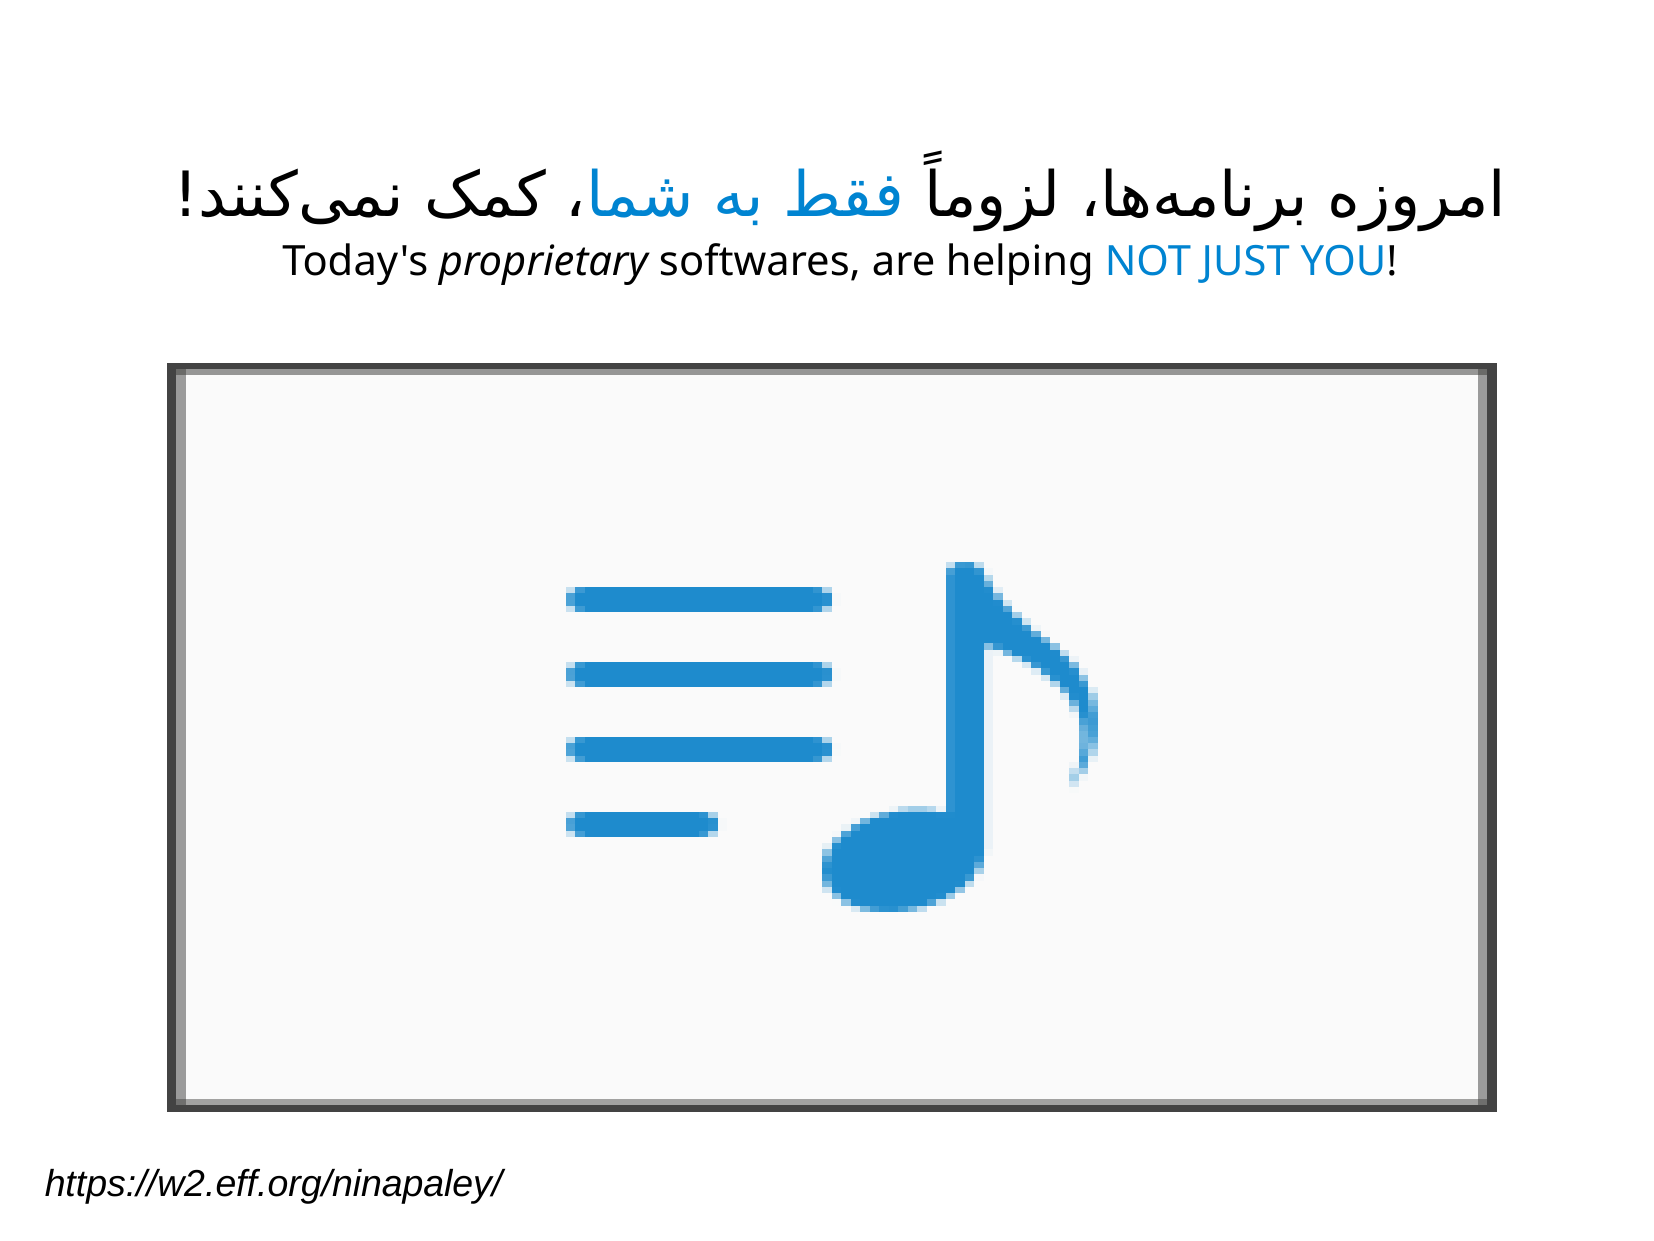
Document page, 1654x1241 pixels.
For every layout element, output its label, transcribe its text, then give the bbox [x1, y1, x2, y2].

text_box [166, 362, 1498, 1113]
text_box https://w2.eff.org/ninapaley/ [30, 1155, 601, 1212]
text_box امروزه برنامه‌ها، لزوماً فقط به شما، کمک نمی‌کنند! Today's proprietary softwares, are helping NOT JUST YOU! [60, 150, 1621, 288]
